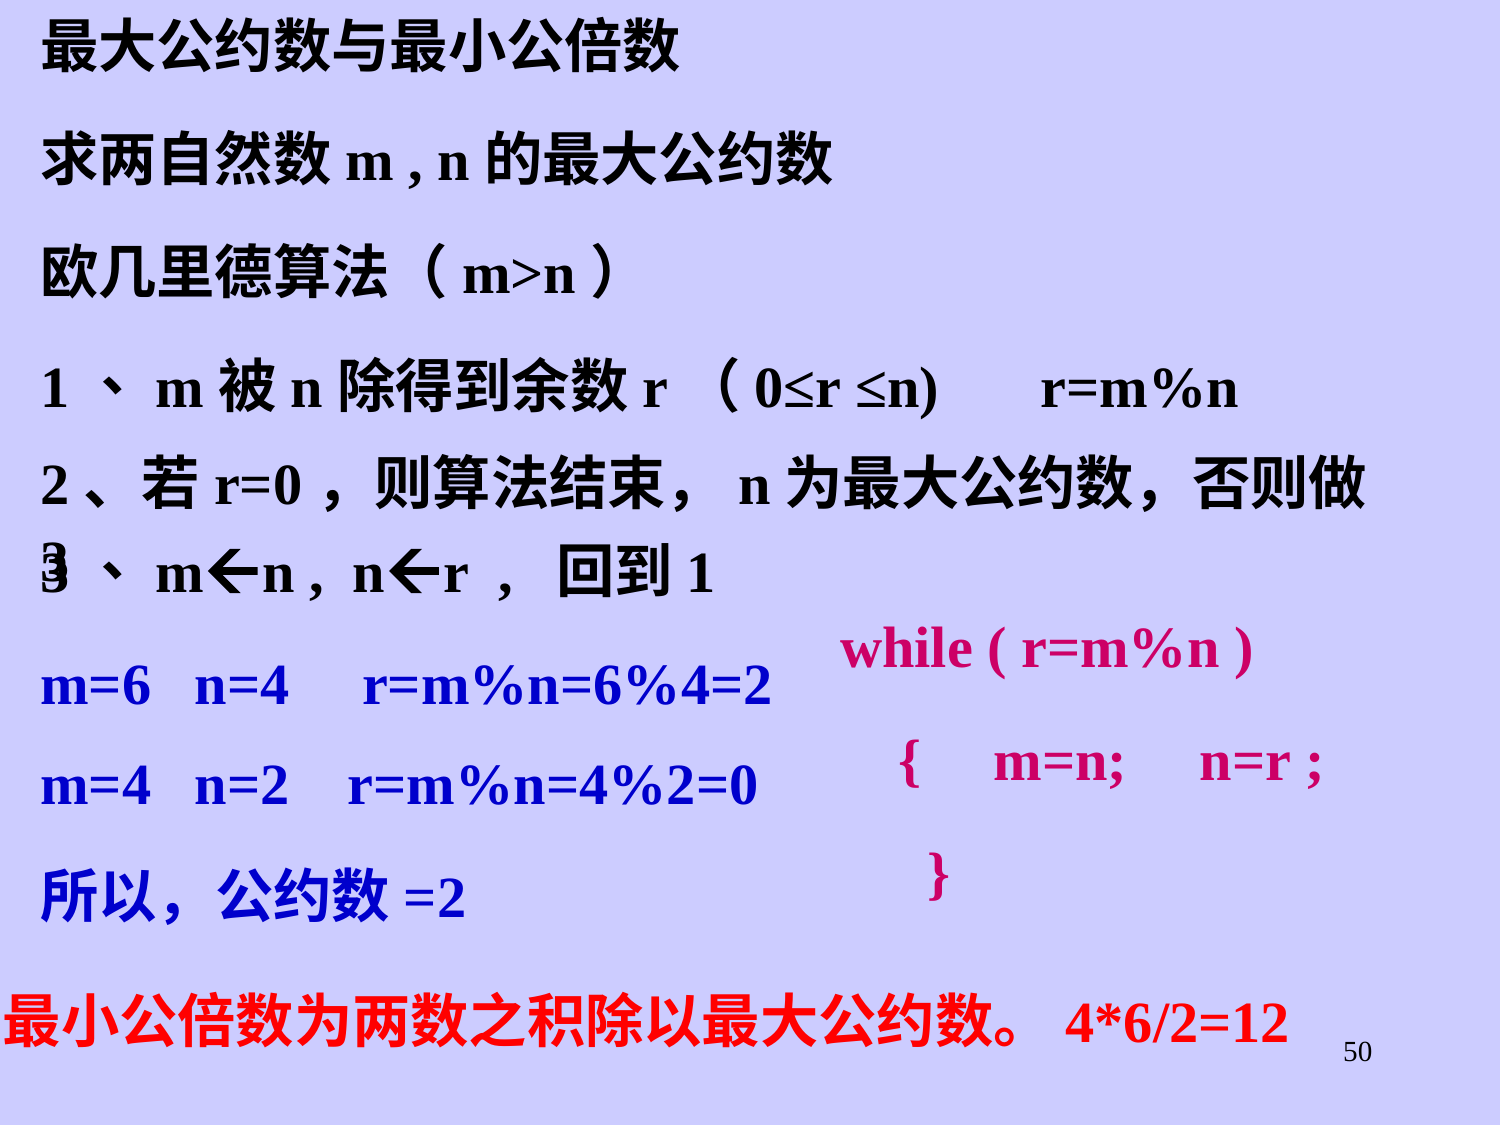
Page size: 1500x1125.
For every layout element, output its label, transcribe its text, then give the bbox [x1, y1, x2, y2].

text_box <编号> [1074, 1056, 1388, 1101]
text_box 2、若r=0，则算法结束，n为最大公约数，否则做3 [37, 437, 1388, 595]
text_box while ( r=m%n ) { m=n; n=r ; } [837, 600, 1450, 908]
text_box 最小公倍数为两数之积除以最大公约数。4*6/2=12 [0, 975, 1500, 1056]
text_box m=6 n=4 r=m%n=6%4=2 [37, 637, 837, 719]
text_box 3、mn , nr , 回到1 [37, 525, 1063, 606]
text_box 最大公约数与最小公倍数 求两自然数m , n的最大公约数 欧几里德算法（m>n） 1、m被n除得到余数r（0≤r ≤n) r=m%n [37, 0, 1263, 421]
text_box m=4 n=2 r=m%n=4%2=0 所以，公约数=2 [37, 737, 776, 932]
